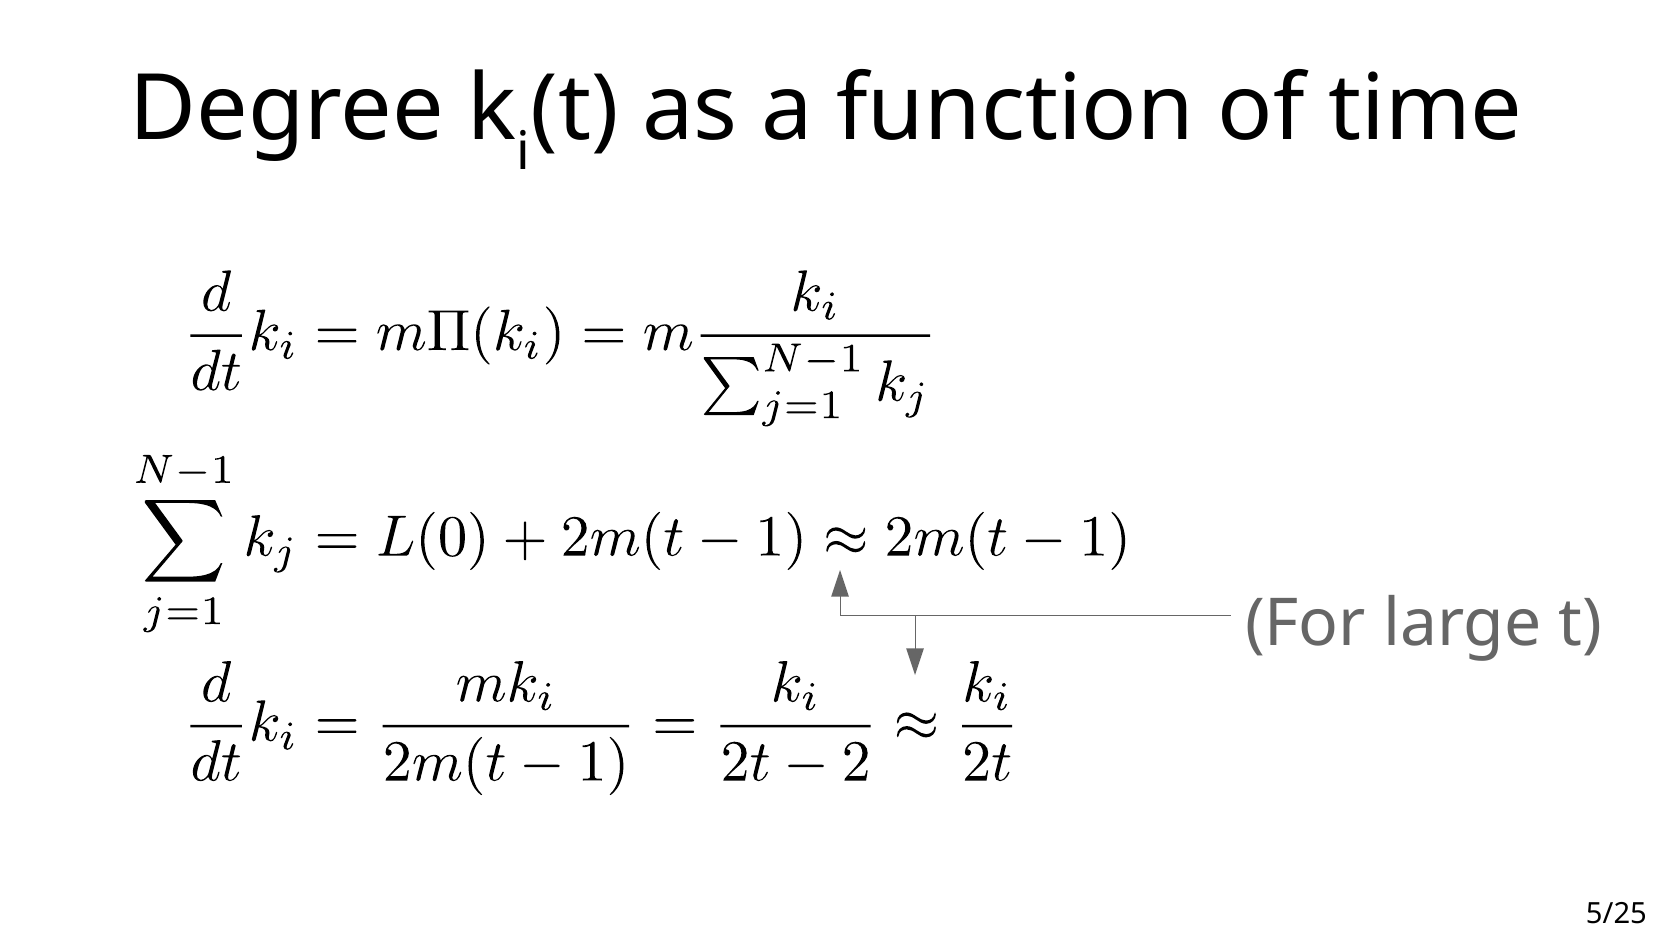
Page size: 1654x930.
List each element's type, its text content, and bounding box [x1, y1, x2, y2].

list (For large t) [1245, 574, 1636, 665]
text_box [133, 270, 1131, 796]
title Degree ki(t) as a function of time [82, 1, 1571, 225]
